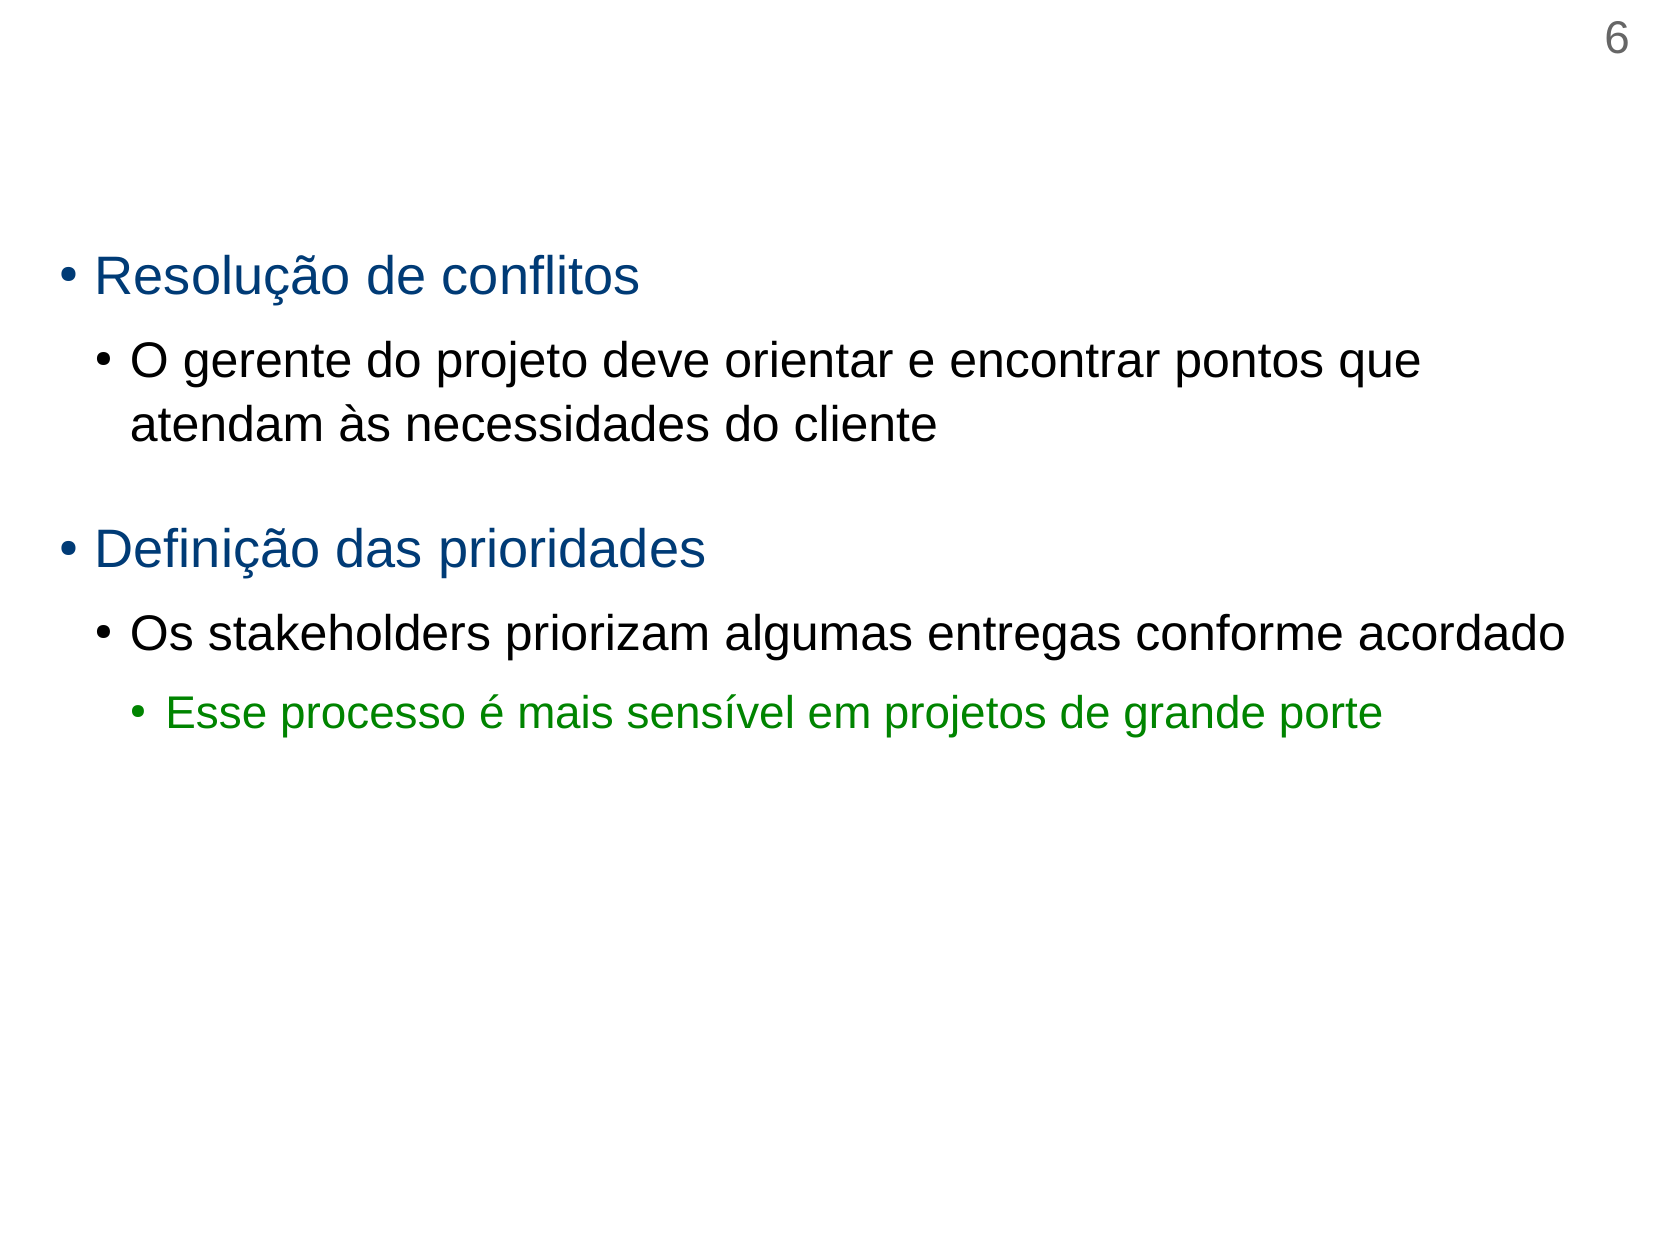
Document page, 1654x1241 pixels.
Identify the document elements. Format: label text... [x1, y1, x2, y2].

list Resolução de conflitos O gerente do projeto deve orientar e encontrar pontos que atendam às necessidades do cliente Definição das prioridades Os stakeholders priorizam algumas entregas conforme acordado Esse processo é mais sensível em projetos de grande porte [59, 236, 1595, 1211]
